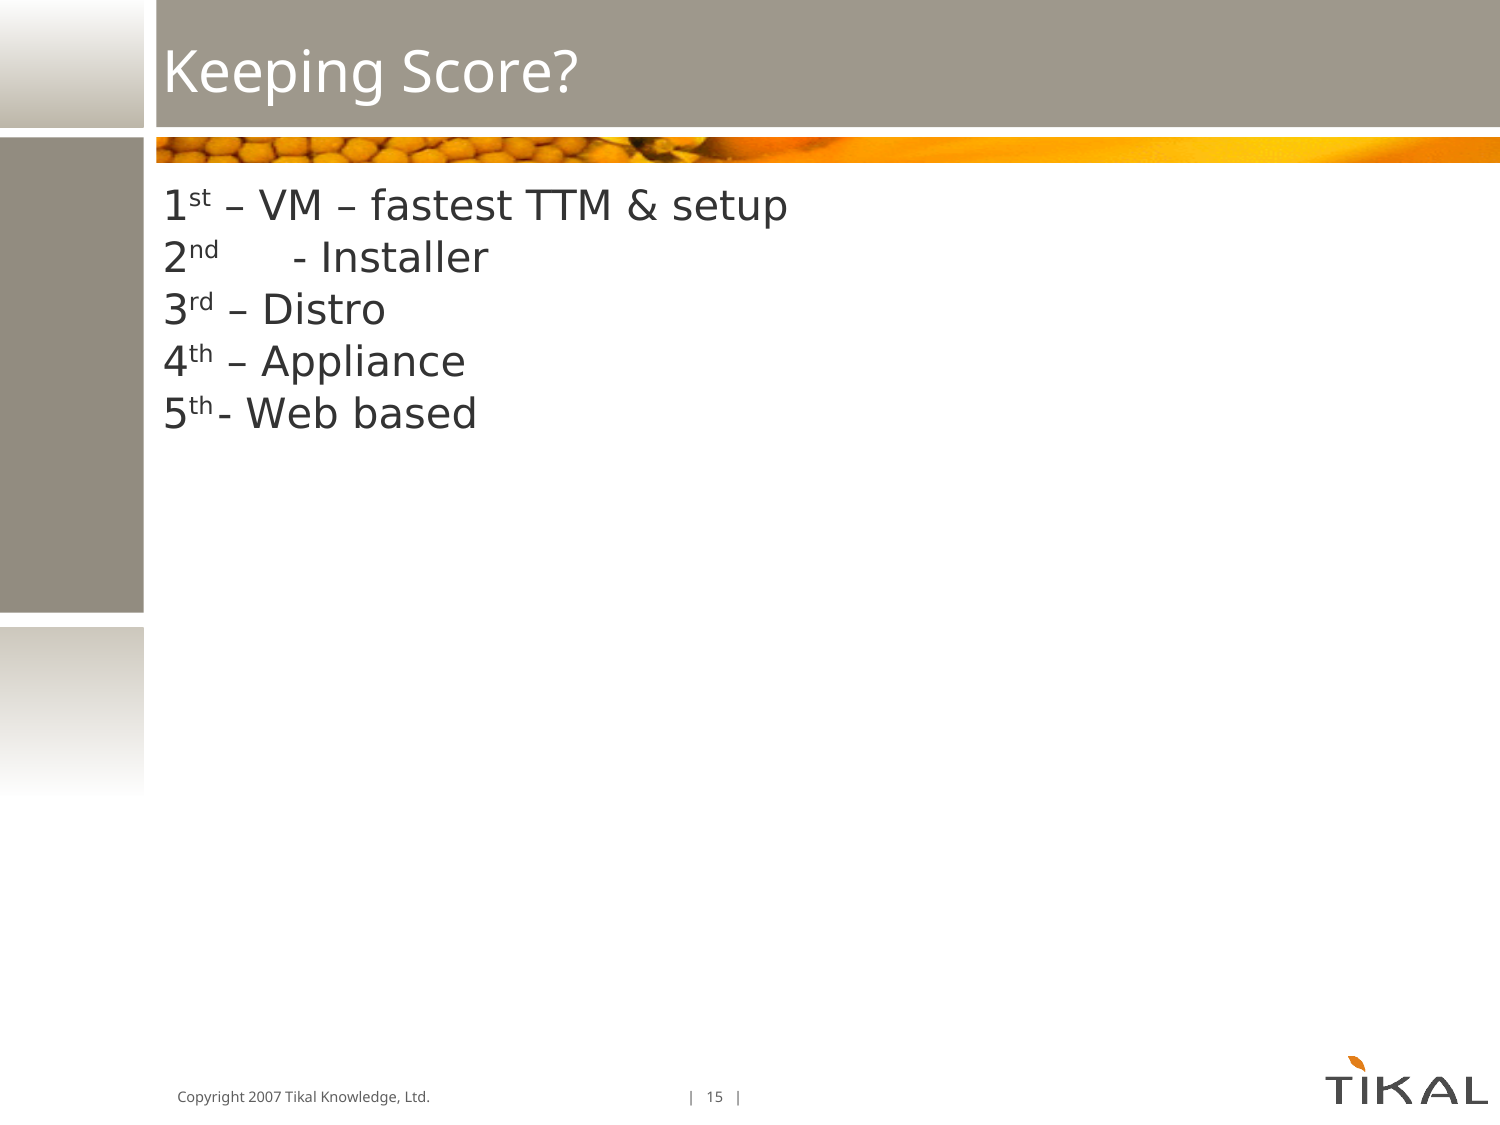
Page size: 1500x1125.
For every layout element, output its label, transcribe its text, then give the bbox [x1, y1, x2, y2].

text_box 1st – VM – fastest TTM & setup 2nd - Installer 3rd – Distro 4th – Appliance 5th - Web based [162, 187, 1475, 1023]
picture [1312, 1034, 1500, 1125]
picture [156, 137, 1500, 163]
text_box Keeping Score? [162, 24, 1449, 125]
